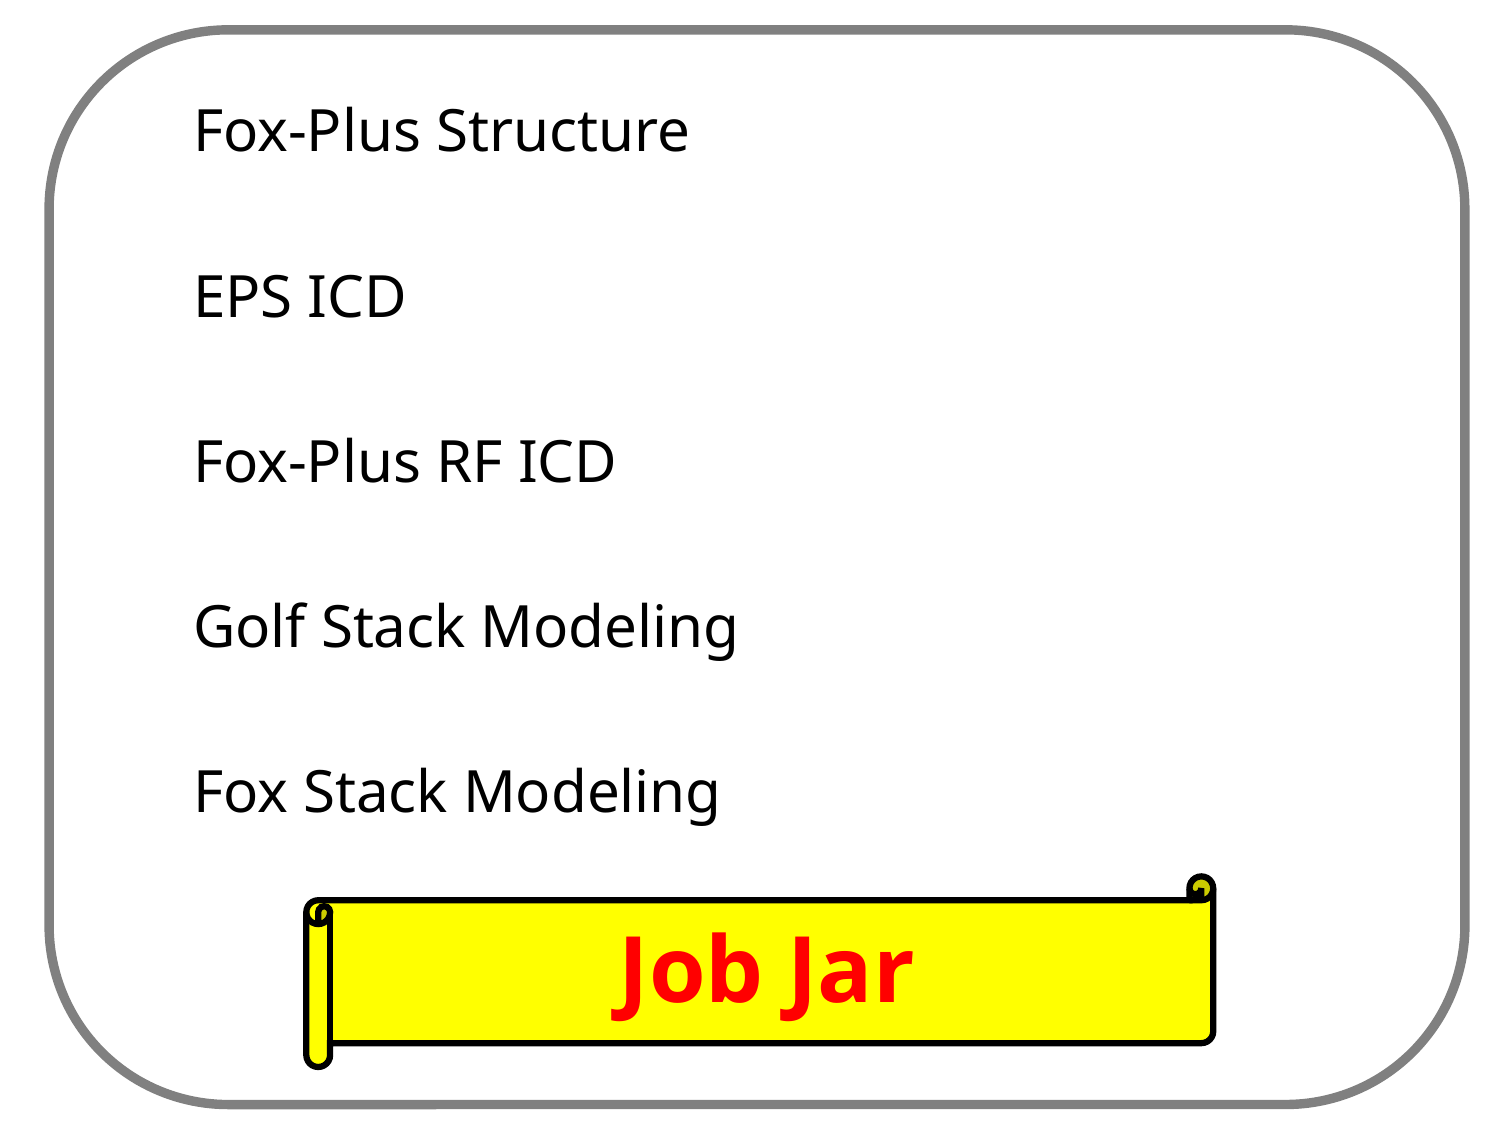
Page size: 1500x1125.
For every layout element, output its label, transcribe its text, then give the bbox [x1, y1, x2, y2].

text_box EPS ICD [178, 251, 1378, 337]
text_box [306, 1028, 1214, 1068]
text_box [310, 876, 1214, 903]
text_box Fox-Plus RF ICD [178, 416, 1378, 502]
text_box Job Jar [260, 903, 1273, 1028]
text_box Fox-Plus Structure [178, 86, 1378, 171]
text_box Golf Stack Modeling [178, 581, 1378, 667]
text_box Fox Stack Modeling [178, 747, 1378, 833]
